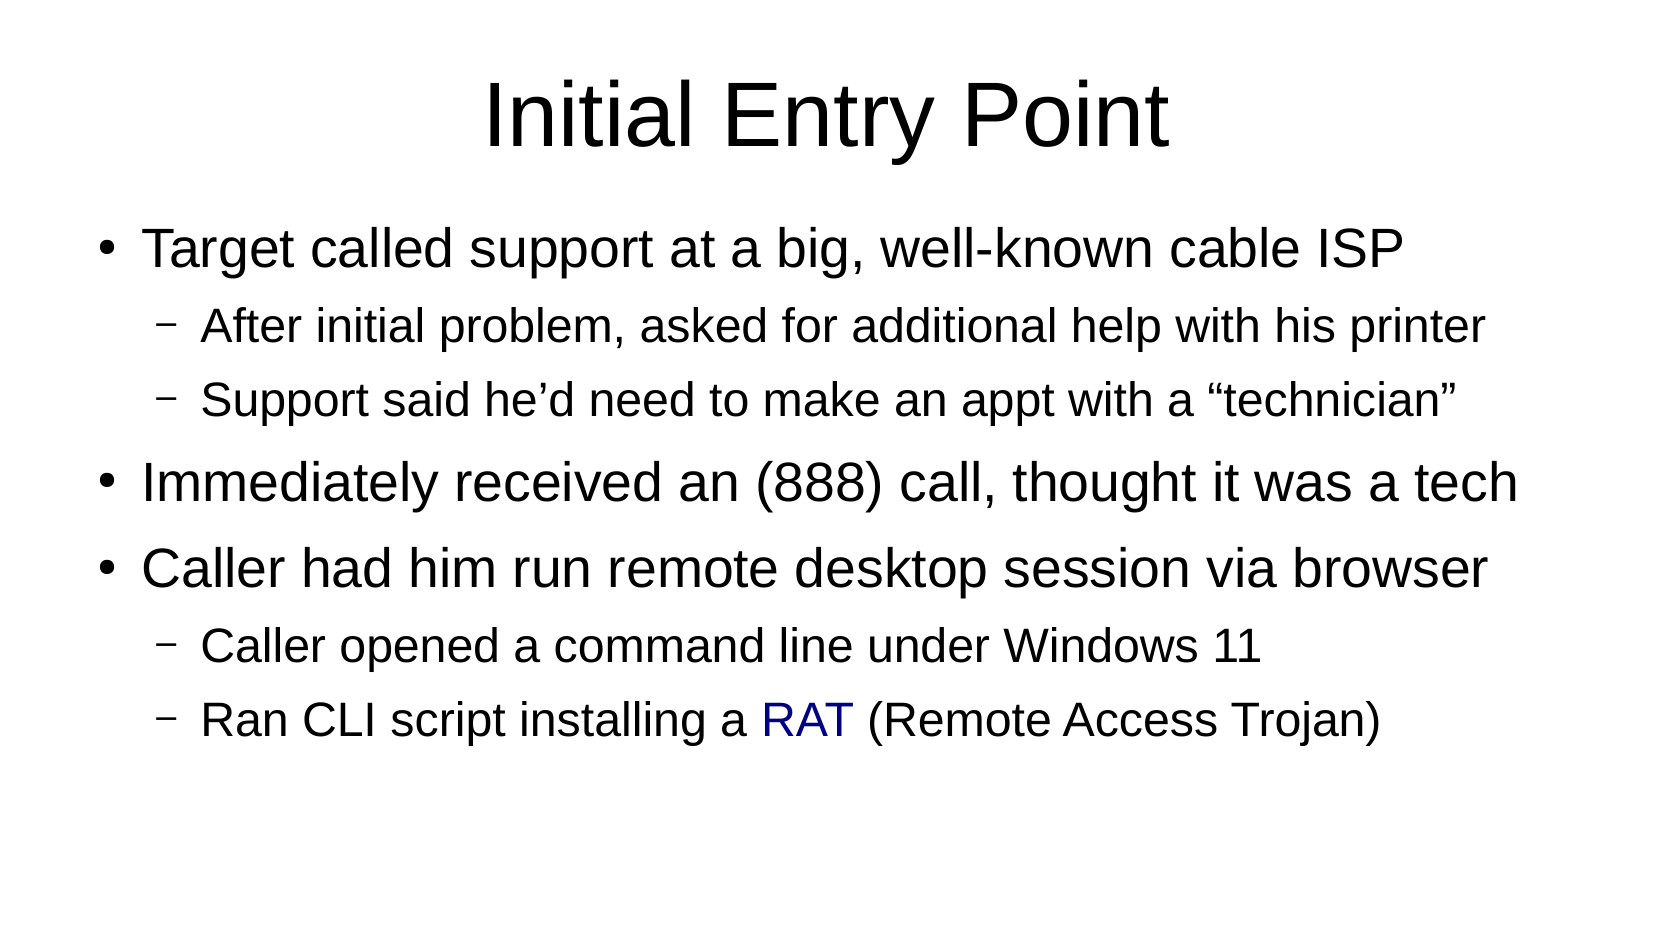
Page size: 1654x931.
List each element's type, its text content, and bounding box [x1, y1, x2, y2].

list Target called support at a big, well-known cable ISP After initial problem, asked for additional help with his printer Support said he’d need to make an appt with a “technician” Immediately received an (888) call, thought it was a tech Caller had him run remote desktop session via browser Caller opened a command line under Windows 11 Ran CLI script installing a RAT (Remote Access Trojan) [82, 217, 1571, 758]
title Initial Entry Point [82, 37, 1571, 193]
